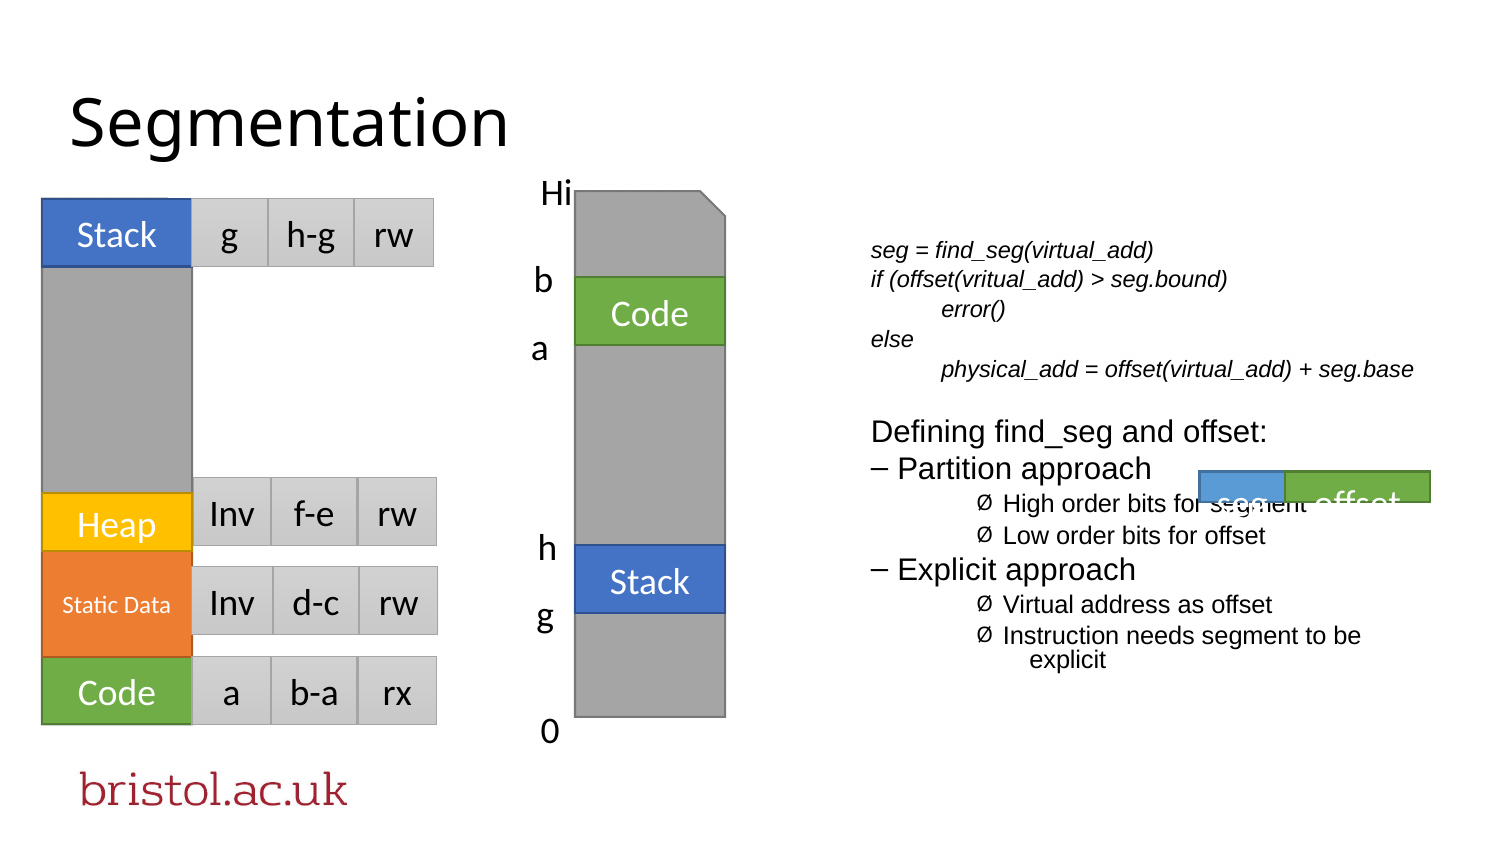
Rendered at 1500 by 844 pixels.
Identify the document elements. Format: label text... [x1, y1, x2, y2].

text_box g [521, 582, 571, 644]
text_box b [518, 247, 569, 308]
text_box f-e [272, 477, 357, 545]
text_box [41, 198, 193, 725]
text_box Inv [192, 567, 272, 635]
text_box seg = find_seg(virtual_add) if (offset(vritual_add) > seg.bound) error() else physical_add = offset(virtual_add) + seg.base Defining find_seg and offset: Partition approach High order bits for segment Low order bits for offset Explicit approach Virtual address as offset Instruction needs segment to be explicit [750, 232, 1430, 707]
text_box g [192, 199, 267, 267]
text_box h [522, 514, 573, 576]
text_box offset [1285, 471, 1430, 502]
text_box a [515, 315, 566, 376]
text_box rw [355, 199, 433, 267]
text_box a [192, 656, 271, 724]
text_box Stack [42, 199, 192, 267]
text_box Hi [525, 160, 589, 222]
text_box Heap [42, 493, 192, 551]
text_box Inv [193, 477, 271, 545]
text_box d-c [273, 567, 358, 635]
text_box Static Data [42, 551, 192, 657]
text_box seg [1200, 471, 1285, 502]
text_box rw [358, 477, 437, 545]
text_box h-g [268, 199, 353, 267]
text_box rw [359, 567, 438, 635]
text_box rx [358, 656, 437, 724]
text_box 0 [525, 698, 576, 760]
text_box Stack [575, 545, 725, 613]
text_box Code [42, 657, 192, 724]
title Segmentation [54, 42, 1434, 207]
text_box [575, 191, 726, 717]
text_box Code [575, 277, 725, 345]
text_box b-a [272, 656, 357, 724]
